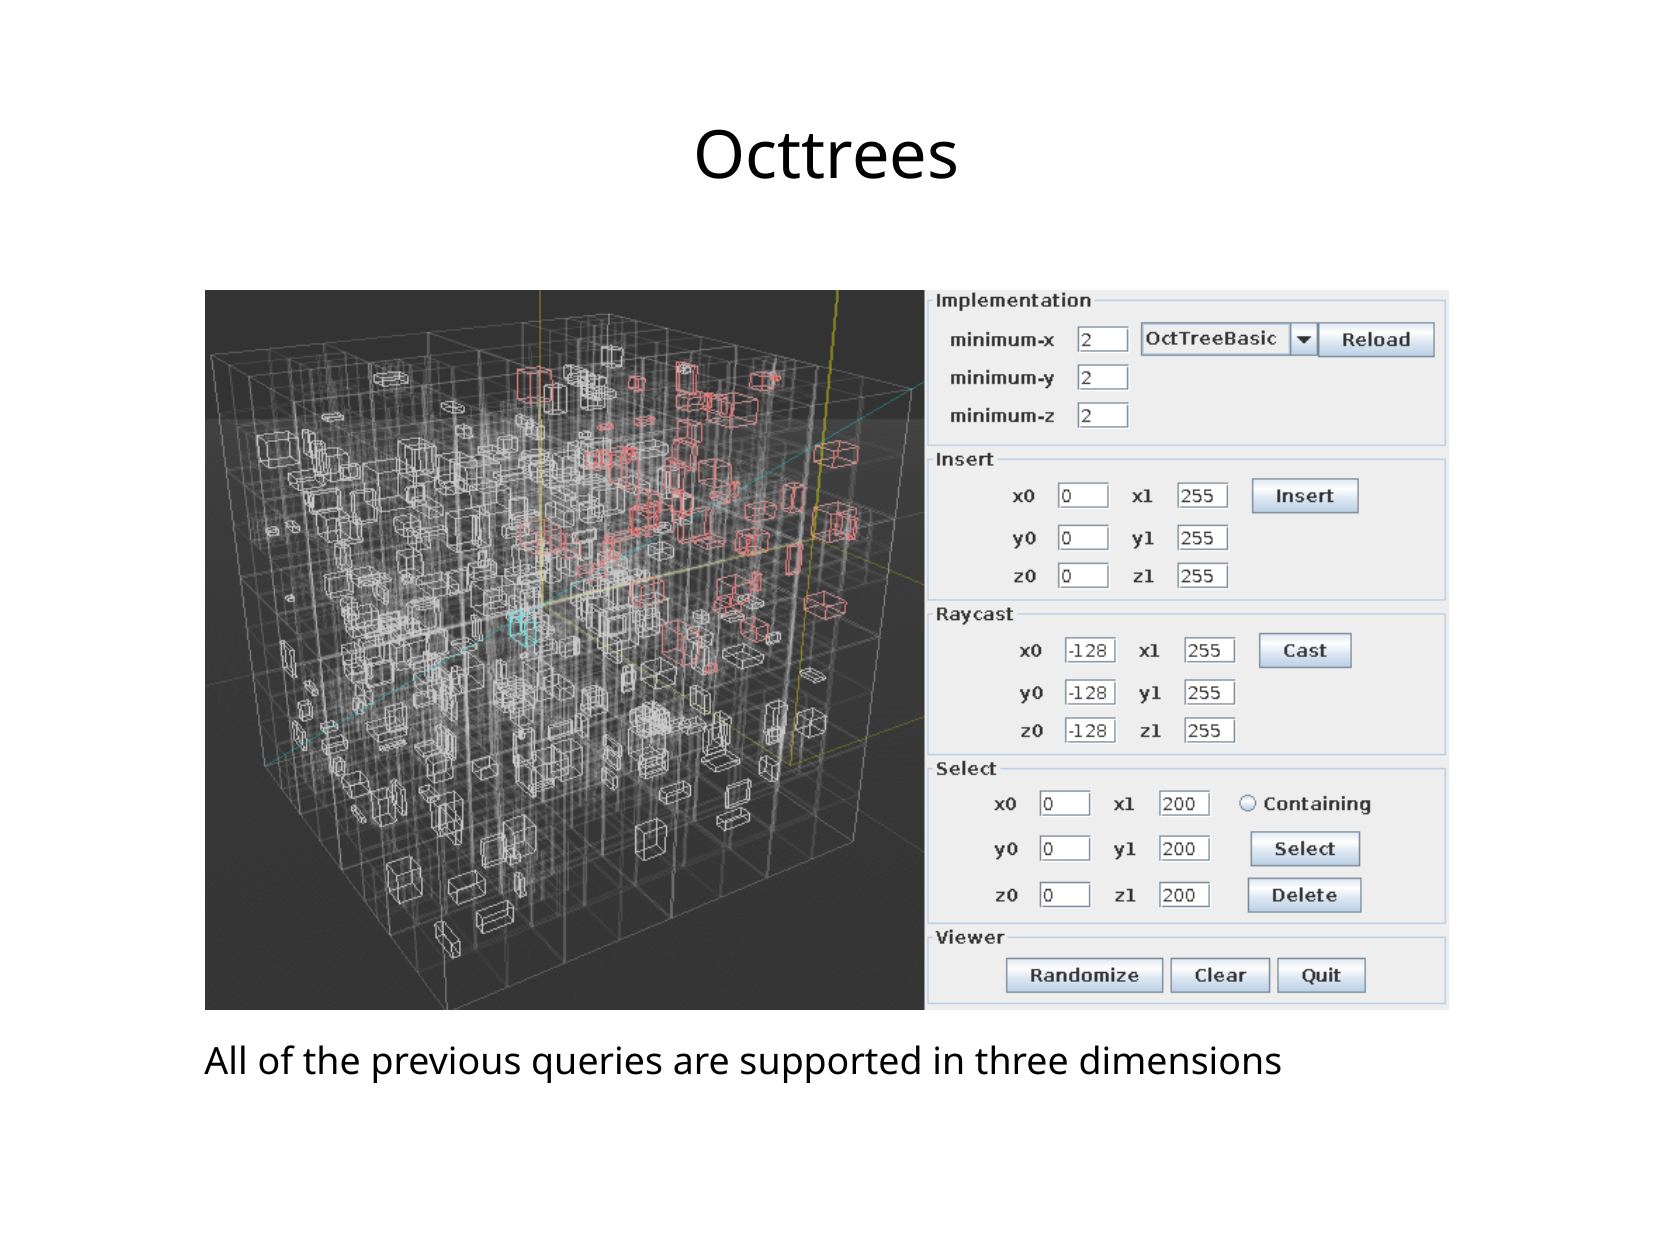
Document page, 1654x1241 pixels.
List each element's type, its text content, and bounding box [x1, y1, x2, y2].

text_box All of the previous queries are supported in three dimensions [189, 1027, 1253, 1088]
picture [205, 290, 1449, 1010]
title Octtrees [82, 49, 1571, 257]
